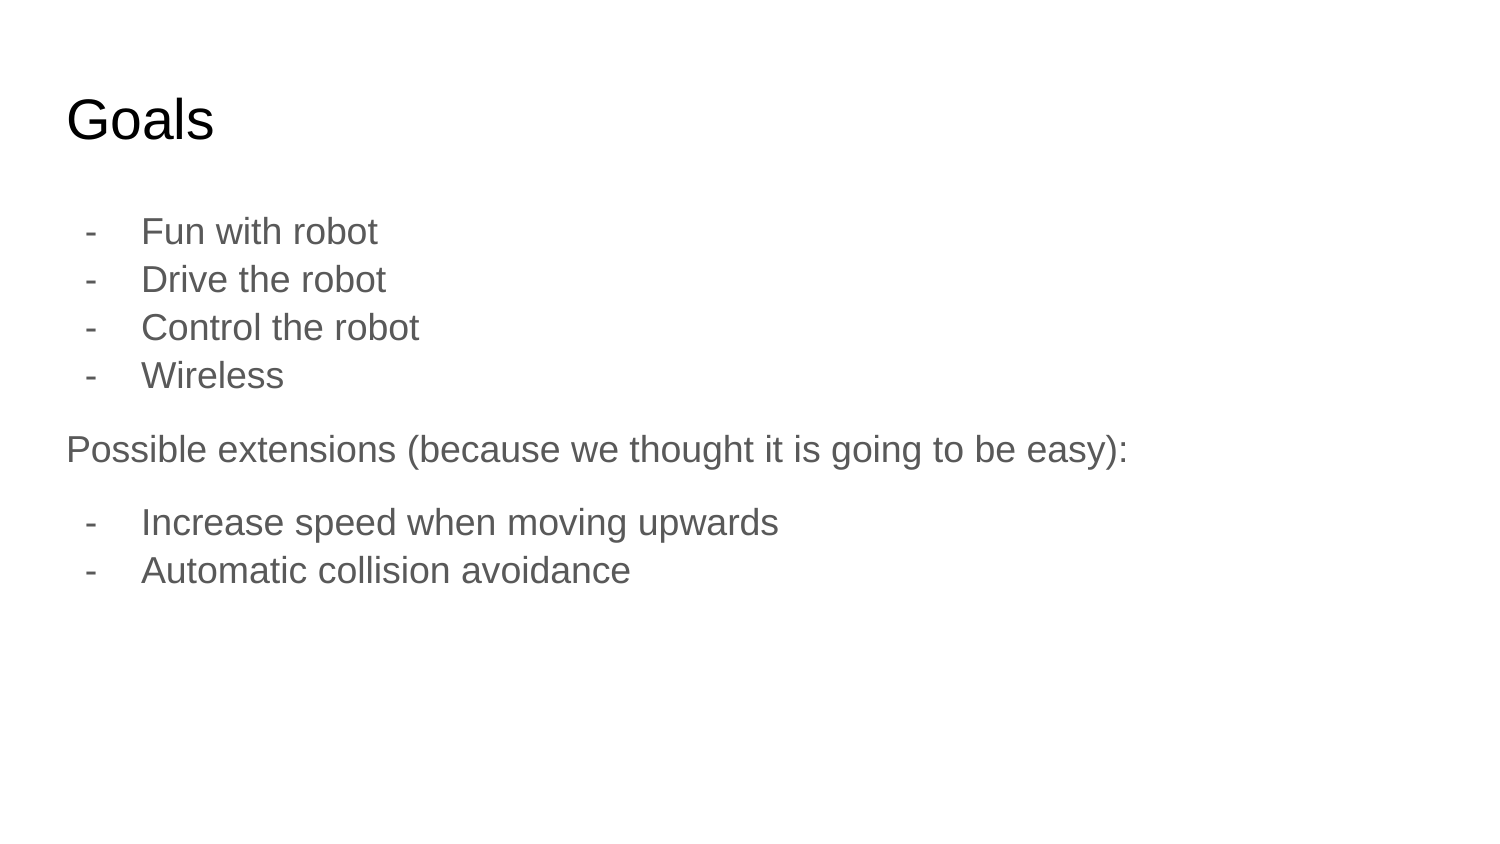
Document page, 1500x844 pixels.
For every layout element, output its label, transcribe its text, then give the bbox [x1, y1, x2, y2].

list Fun with robot Drive the robot Control the robot Wireless Possible extensions (because we thought it is going to be easy): Increase speed when moving upwards Automatic collision avoidance [51, 189, 1449, 750]
title Goals [51, 72, 1449, 167]
